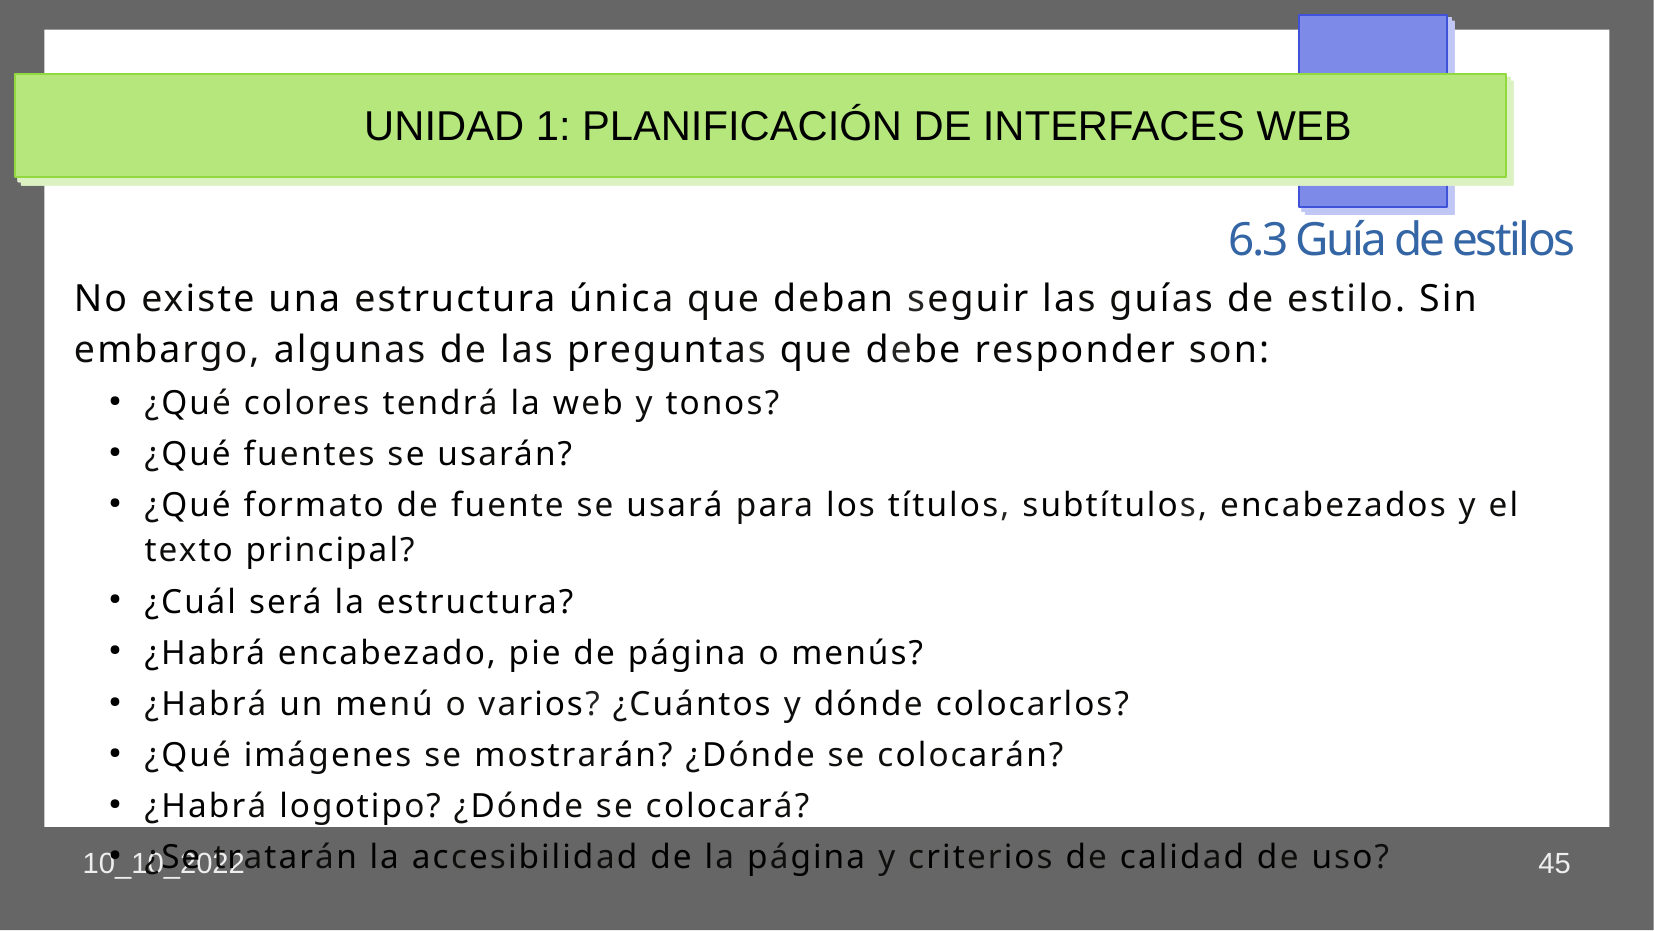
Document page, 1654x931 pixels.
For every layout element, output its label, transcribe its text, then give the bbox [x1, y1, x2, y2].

title UNIDAD 1: PLANIFICACIÓN DE INTERFACES WEB [29, 73, 1447, 178]
text_box No existe una estructura única que deban seguir las guías de estilo. Sin embargo, algunas de las preguntas que debe responder son: ¿Qué colores tendrá la web y tonos? ¿Qué fuentes se usarán? ¿Qué formato de fuente se usará para los títulos, subtítulos, encabezados y el texto principal? ¿Cuál será la estructura? ¿Habrá encabezado, pie de página o menús? ¿Habrá un menú o varios? ¿Cuántos y dónde colocarlos? ¿Qué imágenes se mostrarán? ¿Dónde se colocarán? ¿Habrá logotipo? ¿Dónde se colocará? ¿Se tratarán la accesibilidad de la página y criterios de calidad de uso? [59, 263, 1572, 842]
text_box 6.3 Guía de estilos [58, 206, 1595, 841]
